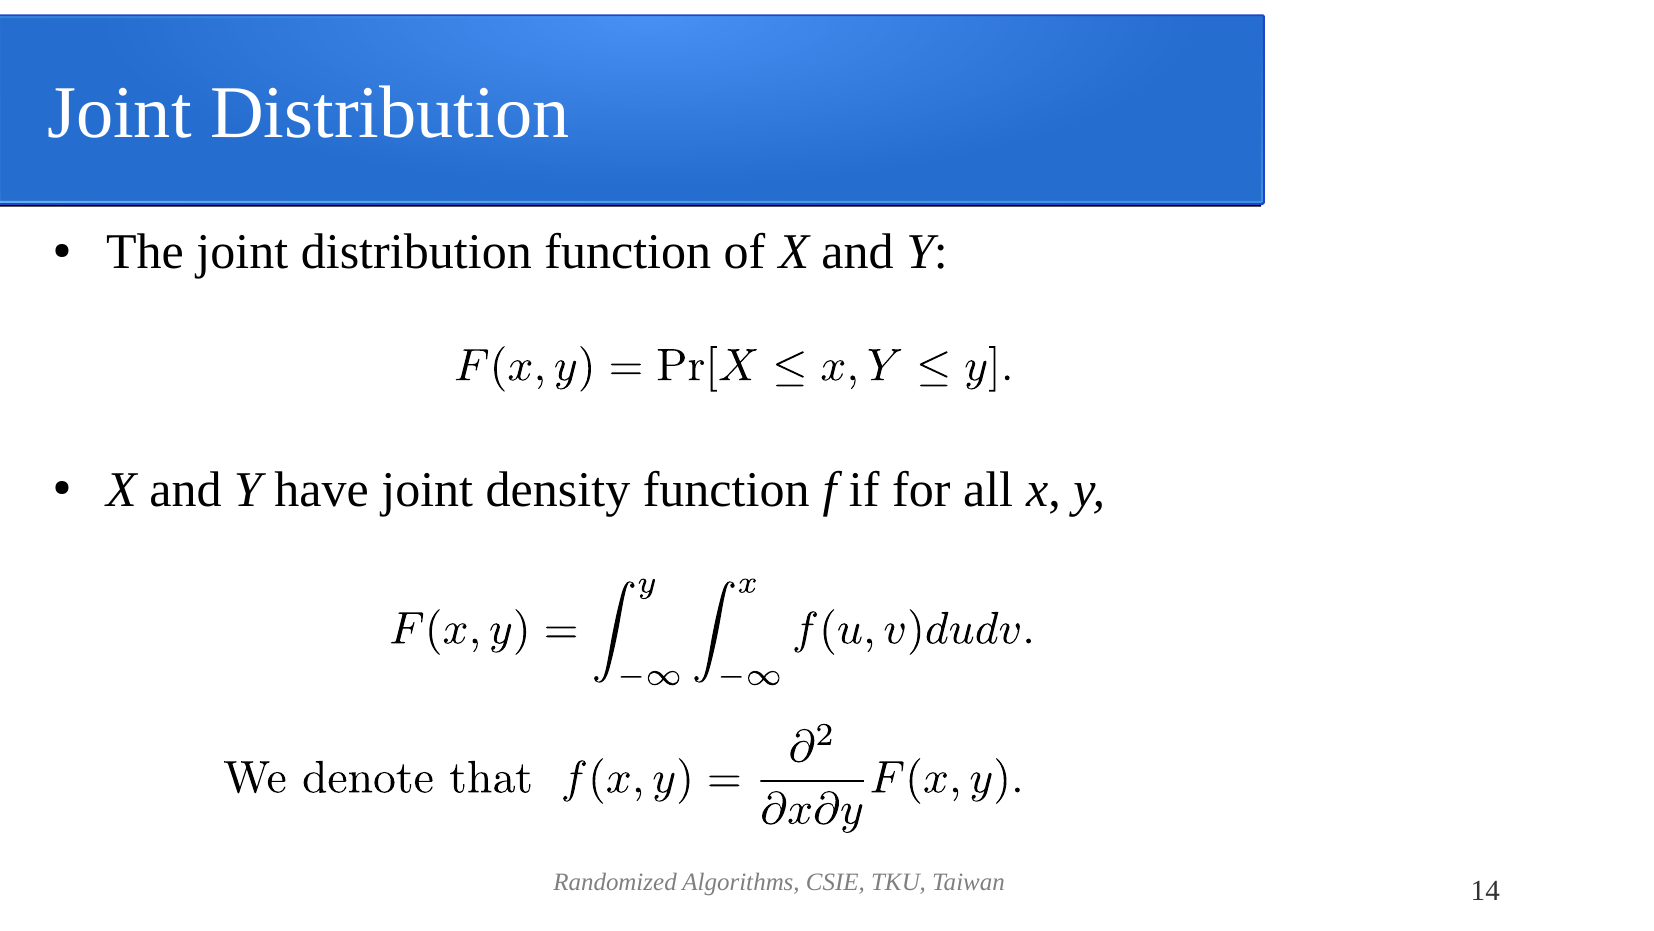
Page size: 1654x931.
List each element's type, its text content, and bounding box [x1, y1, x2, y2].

picture [223, 723, 1020, 834]
list The joint distribution function of X and Y: X and Y have joint density function f if for all x, y, [35, 224, 1524, 804]
picture [389, 578, 1031, 686]
picture [453, 346, 1010, 392]
title Joint Distribution [47, 35, 1199, 189]
